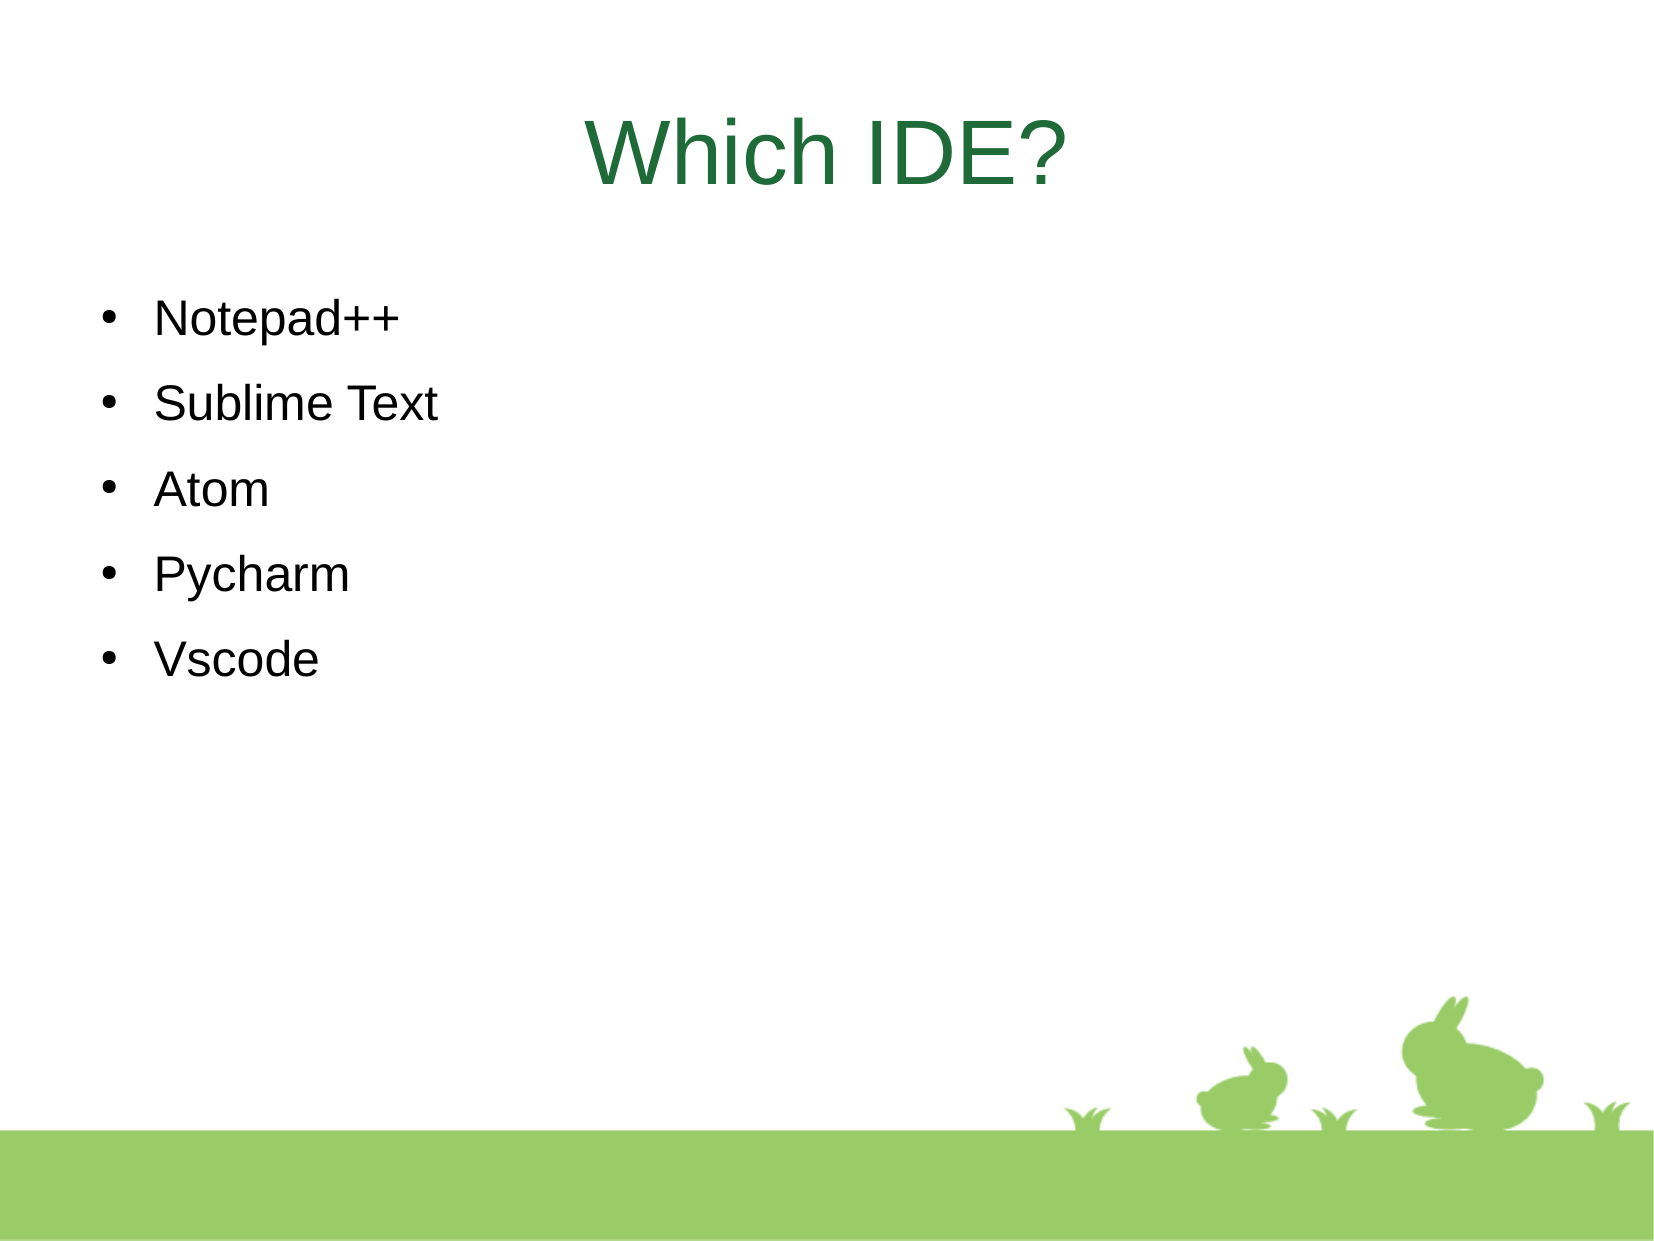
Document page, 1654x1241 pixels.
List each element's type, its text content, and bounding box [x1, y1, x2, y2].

picture [0, 0, 1654, 1241]
list Notepad++ Sublime Text Atom Pycharm Vscode [82, 290, 1571, 1010]
title Which IDE? [82, 49, 1571, 257]
